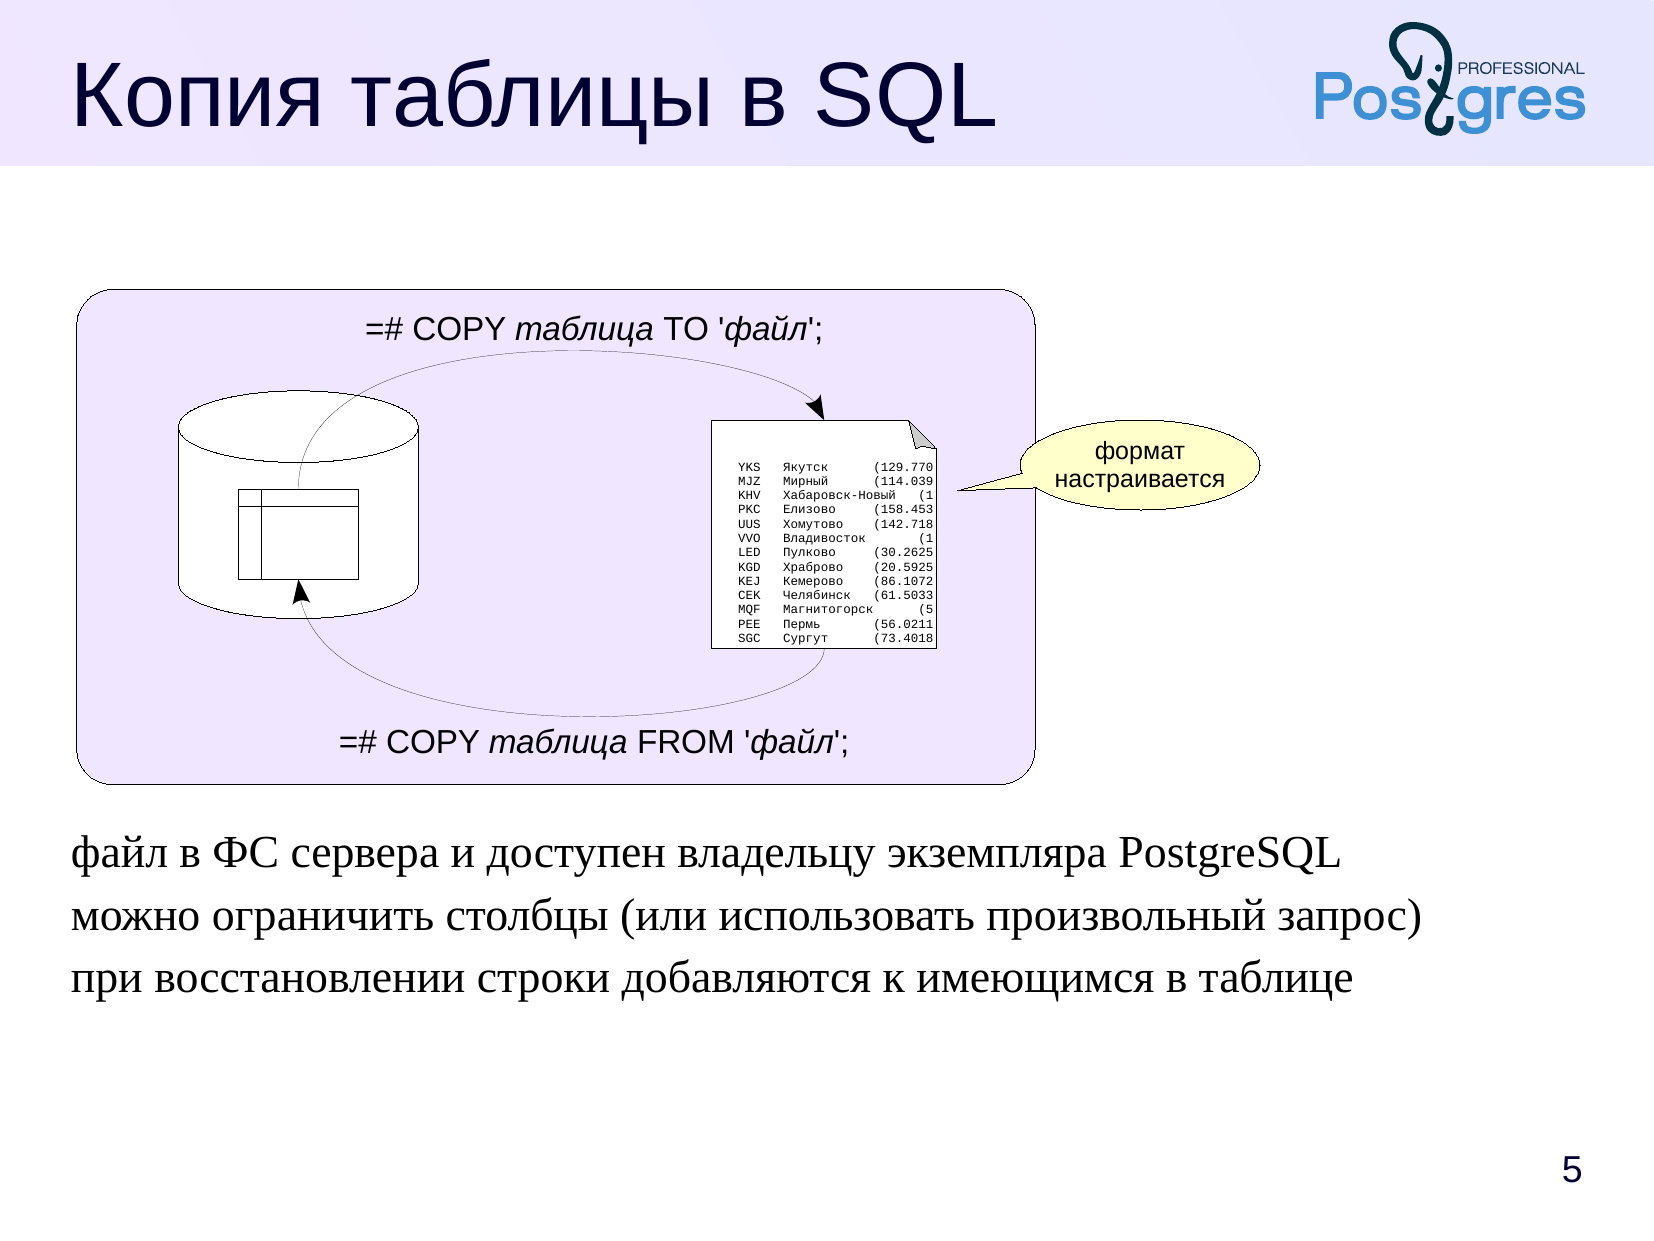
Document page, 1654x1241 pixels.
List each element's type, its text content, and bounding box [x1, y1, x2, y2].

text_box формат настраивается [957, 420, 1261, 511]
title Копия таблицы в SQL [70, 43, 1241, 147]
list файл в ФС сервера и доступен владельцу экземпляра PostgreSQL можно ограничить столбцы (или использовать произвольный запрос) при восстановлении строки добавляются к имеющимся в таблице [70, 283, 1583, 1134]
